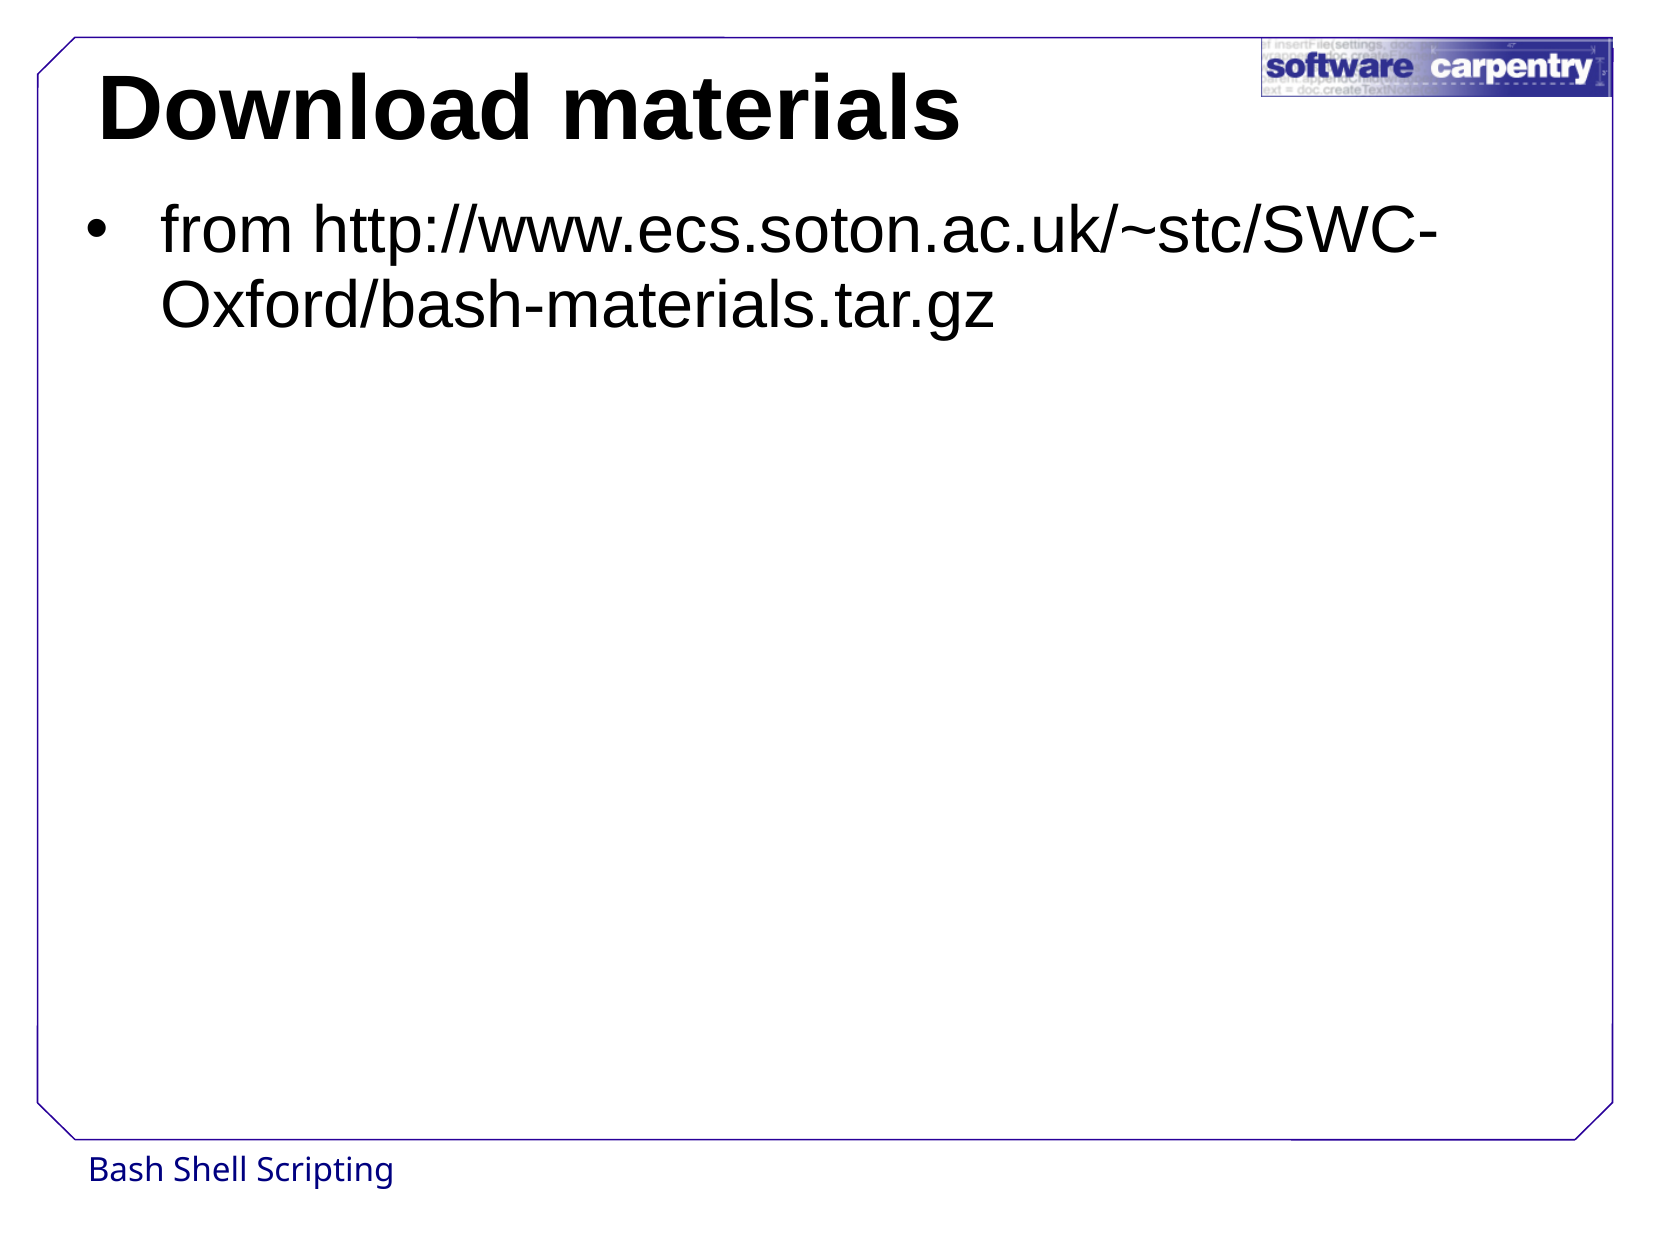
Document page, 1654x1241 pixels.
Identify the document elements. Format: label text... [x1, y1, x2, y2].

list from http://www.ecs.soton.ac.uk/~stc/SWC-Oxford/bash-materials.tar.gz [70, 185, 1571, 1112]
picture [1261, 39, 1613, 97]
title Download materials [82, 49, 1572, 372]
